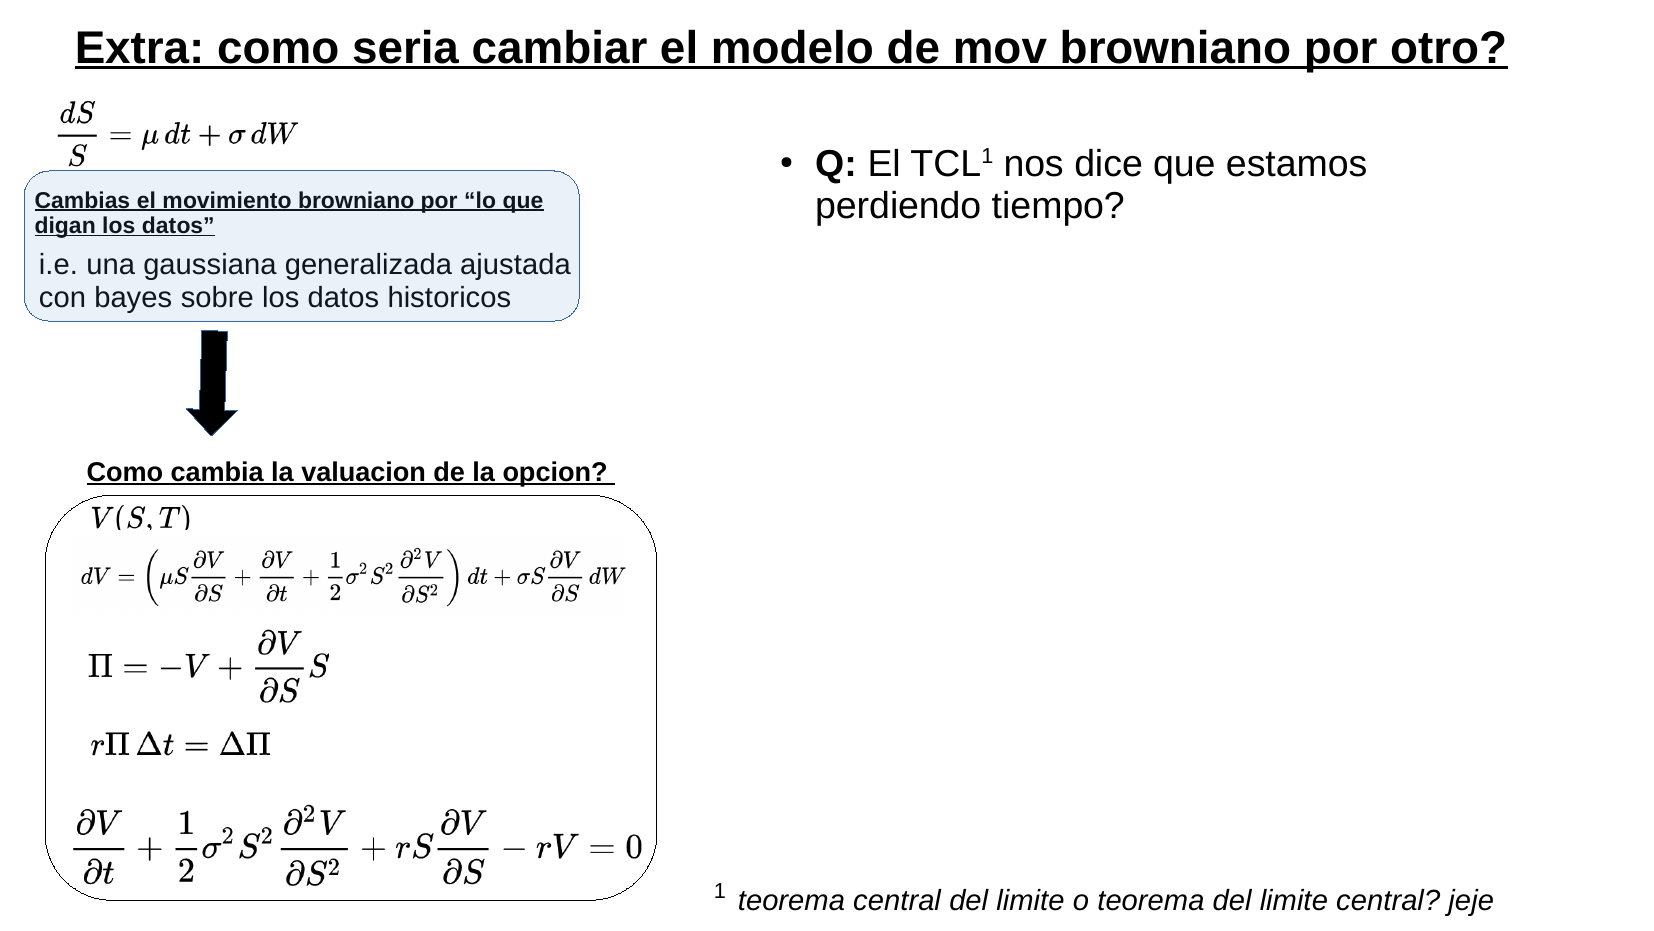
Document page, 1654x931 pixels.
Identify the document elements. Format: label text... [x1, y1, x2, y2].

picture [45, 845, 106, 901]
text_box Como cambia la valuacion de la opcion? [71, 449, 721, 591]
picture [31, 86, 312, 177]
text_box [186, 360, 238, 436]
text_box 1 teorema central del limite o teorema del limite central? jeje [699, 869, 1600, 927]
text_box [45, 495, 657, 901]
text_box Q: El TCL1 nos dice que estamos perdiendo tiempo? [765, 135, 1501, 234]
text_box time [535, 854, 1108, 931]
text_box Extra: como seria cambiar el modelo de mov browniano por otro? [60, 15, 1606, 151]
picture [596, 845, 657, 901]
text_box [24, 170, 580, 322]
text_box i.e. una gaussiana generalizada ajustada con bayes sobre los datos historicos [24, 240, 601, 360]
